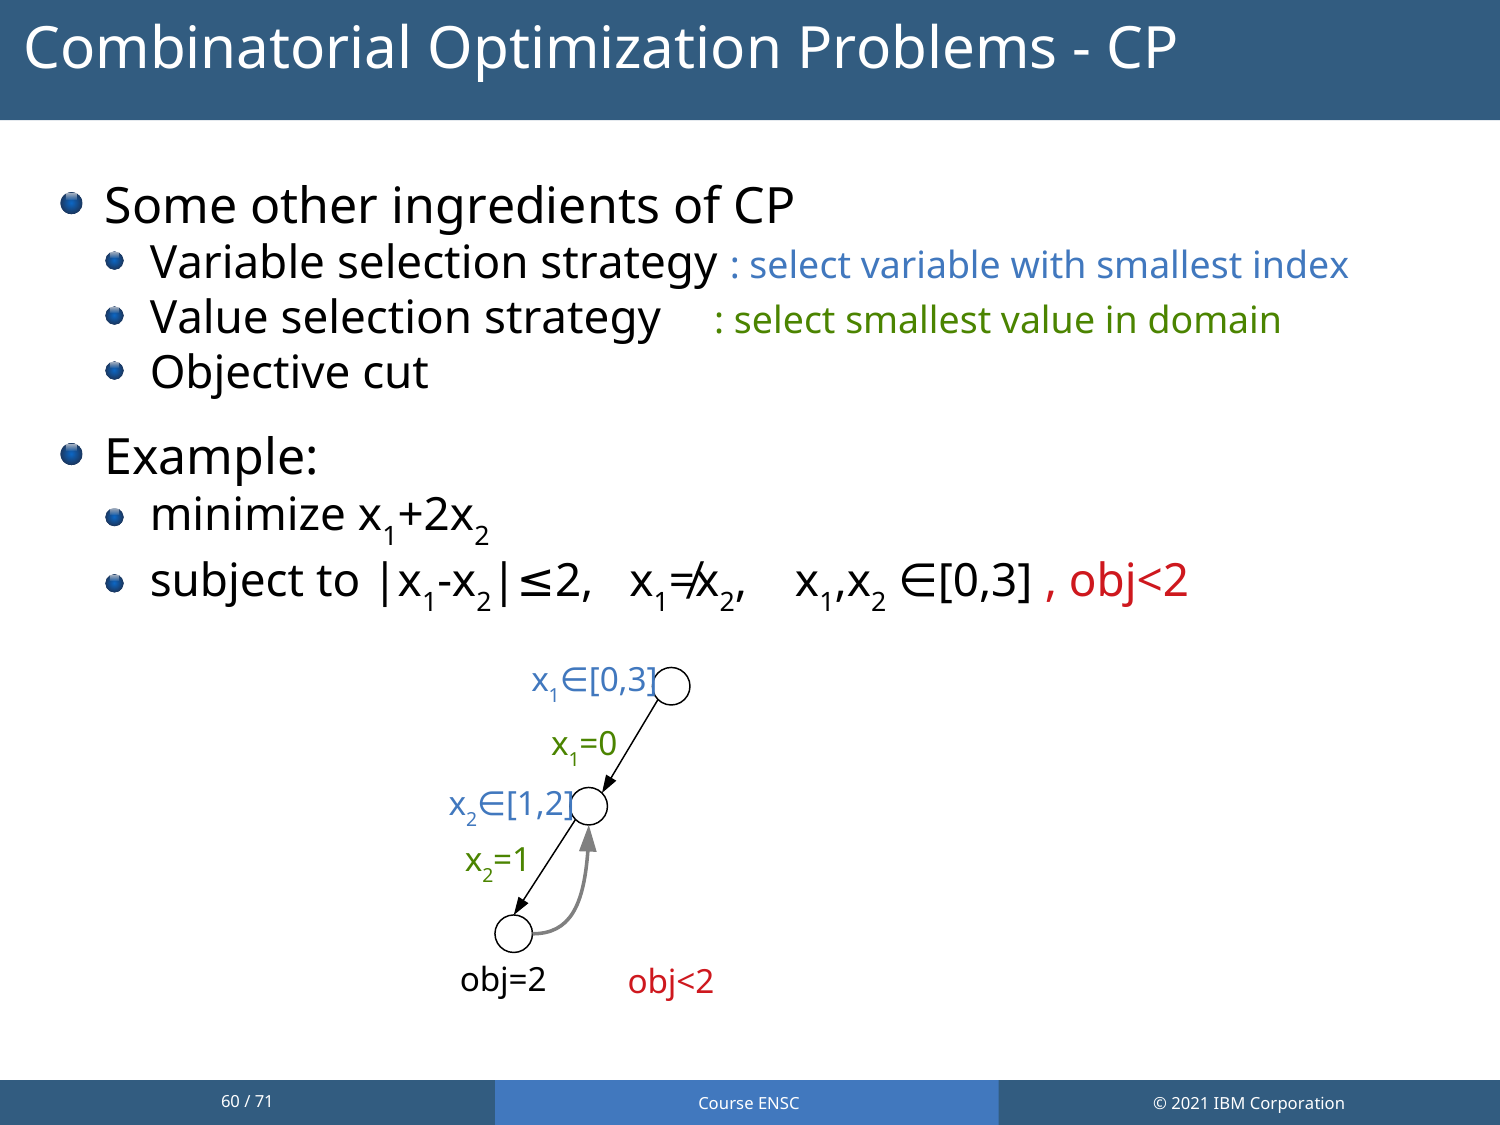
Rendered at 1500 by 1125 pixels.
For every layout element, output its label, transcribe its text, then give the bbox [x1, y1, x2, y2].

text_box obj<2 [612, 952, 758, 1008]
text_box x2∈[1,2] [433, 774, 629, 838]
title Combinatorial Optimization Problems - CP [0, 0, 1500, 121]
list Some other ingredients of CP Variable selection strategy : select variable with smallest index Value selection strategy : select smallest value in domain Objective cut Example: minimize x1+2x2 subject to |x1-x2|≤2, x1≠x2, x1,x2 ∈[0,3] , obj<2 [45, 165, 1441, 1036]
text_box obj=2 [445, 950, 590, 1006]
text_box x1∈[0,3] [516, 650, 712, 714]
text_box [494, 915, 533, 950]
text_box x2=1 [450, 831, 558, 901]
text_box x1=0 [536, 715, 644, 785]
